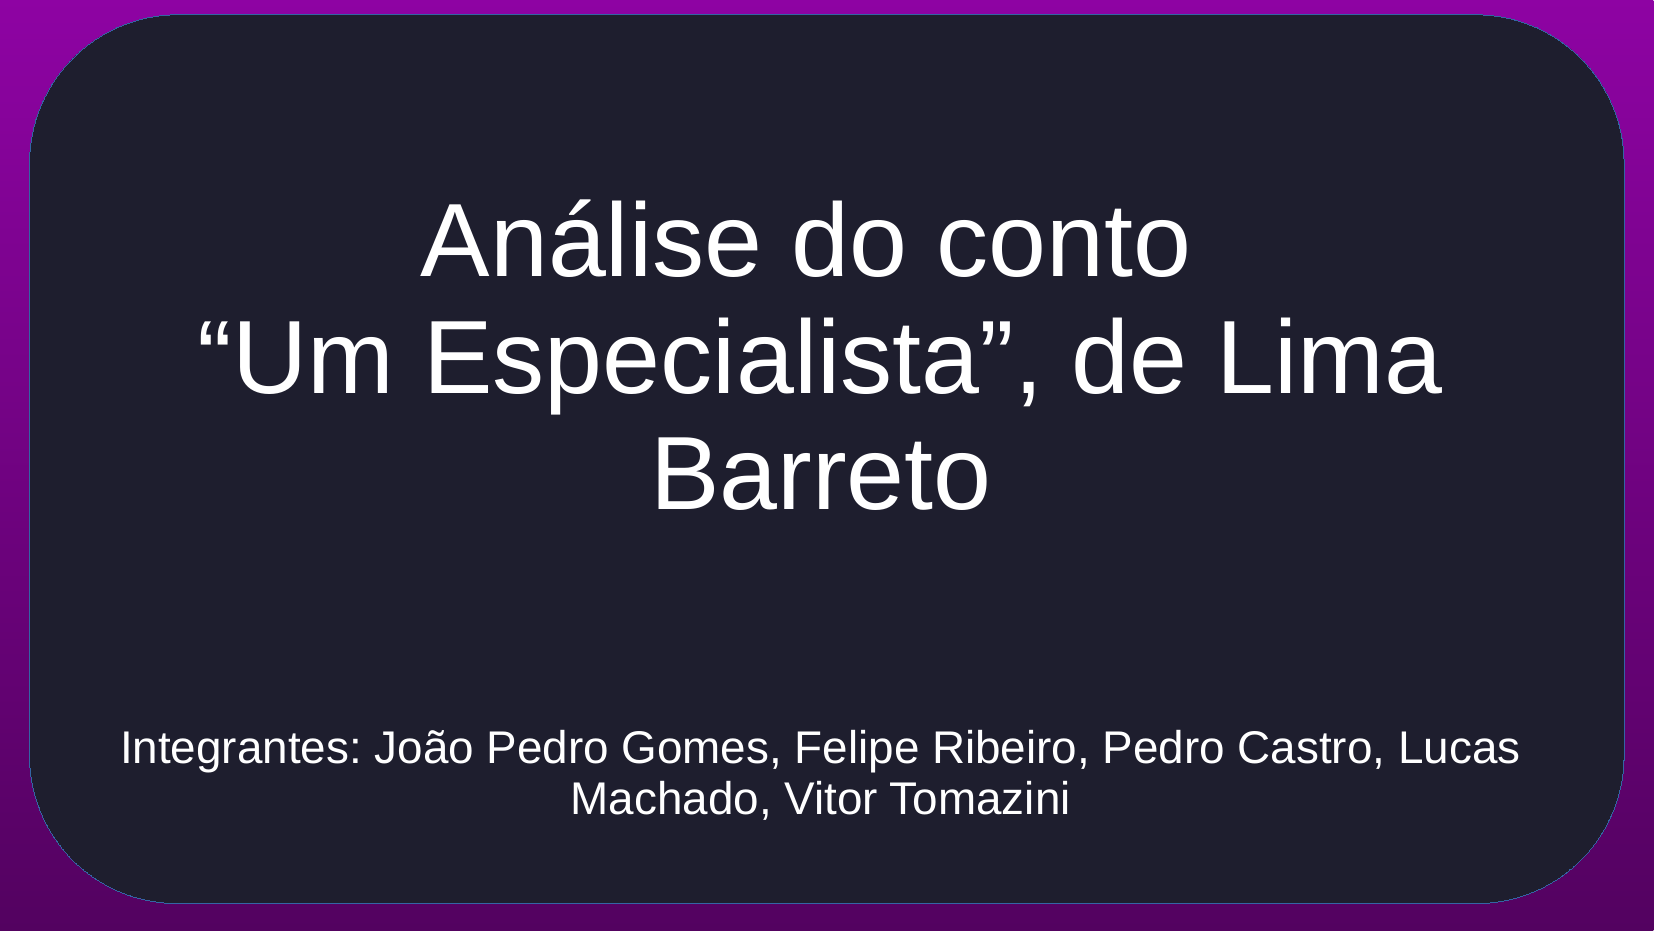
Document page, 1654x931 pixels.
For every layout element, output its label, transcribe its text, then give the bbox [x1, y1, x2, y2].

subtitle Integrantes: João Pedro Gomes, Felipe Ribeiro, Pedro Castro, Lucas Machado, Vitor Tomazini [76, 689, 1565, 857]
title Análise do conto “Um Especialista”, de Lima Barreto [76, 182, 1565, 532]
text_box [29, 14, 1625, 904]
